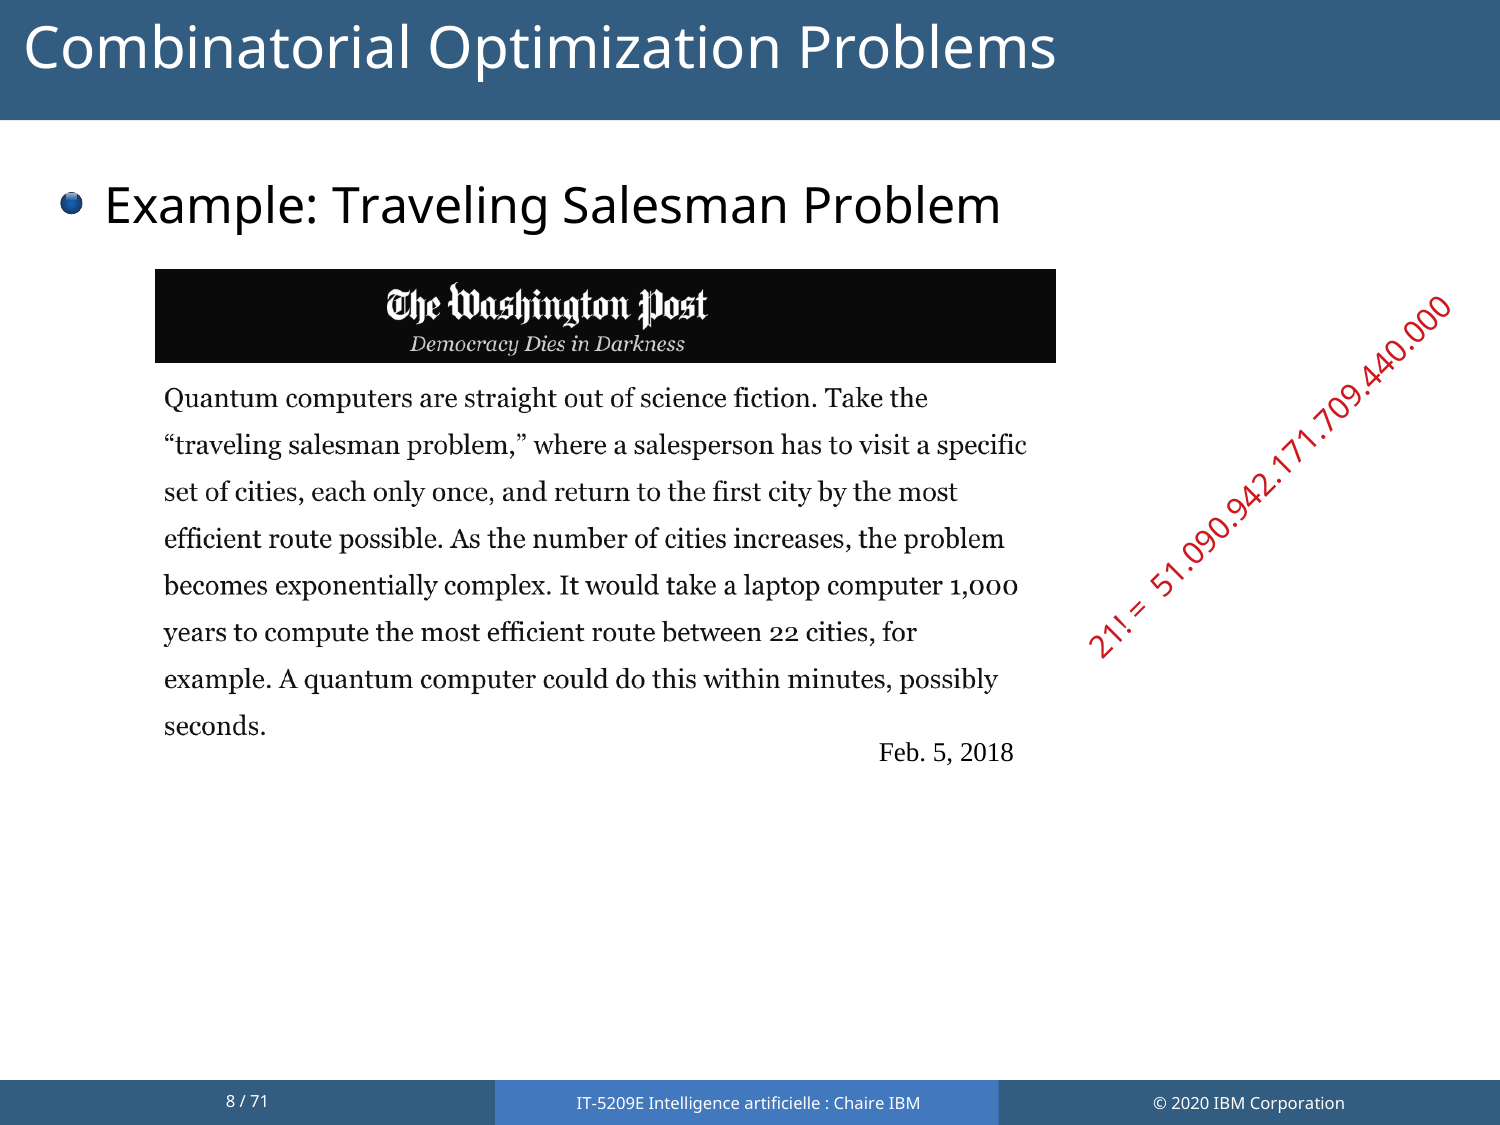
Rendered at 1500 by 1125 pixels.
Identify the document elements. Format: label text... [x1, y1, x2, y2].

picture [152, 371, 1053, 750]
list Example: Traveling Salesman Problem [45, 165, 1441, 300]
text_box 21! = 51.090.942.171.709.440.000 [1064, 214, 1500, 699]
text_box Feb. 5, 2018 [864, 726, 1029, 775]
title Combinatorial Optimization Problems [0, 0, 1500, 121]
picture [155, 269, 1056, 363]
